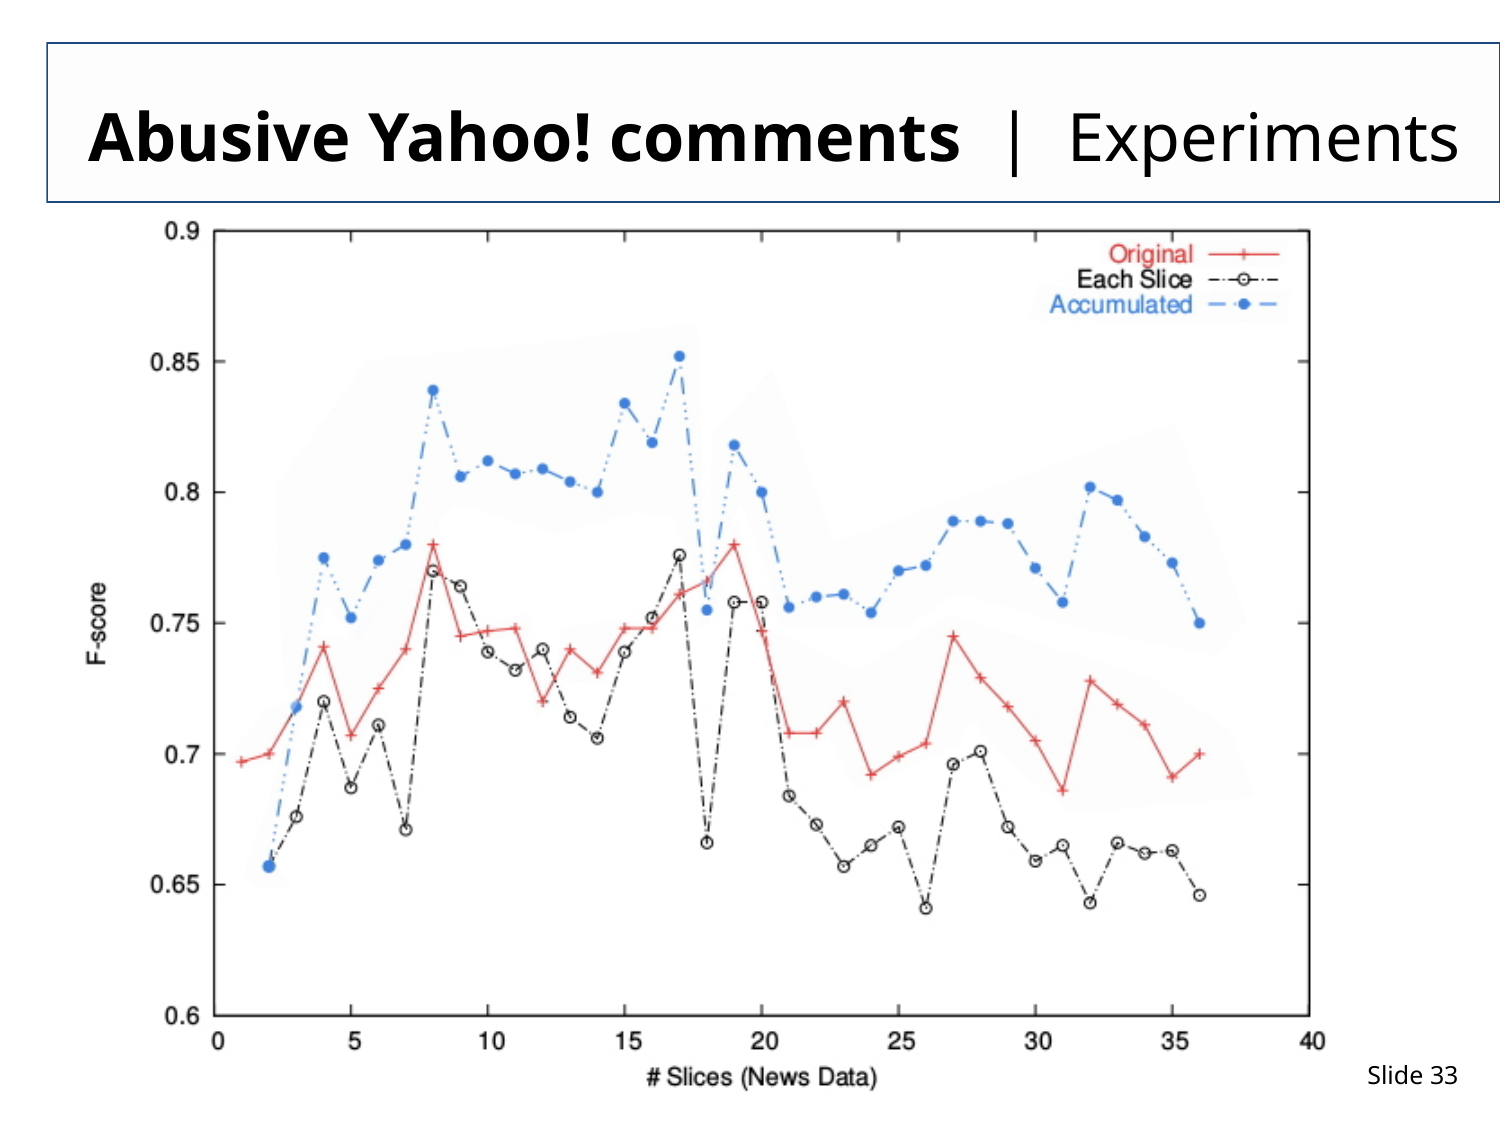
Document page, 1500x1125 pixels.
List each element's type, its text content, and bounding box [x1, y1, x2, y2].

text_box Abusive Yahoo! comments | Experiments [88, 42, 1469, 176]
picture [75, 209, 1336, 1102]
